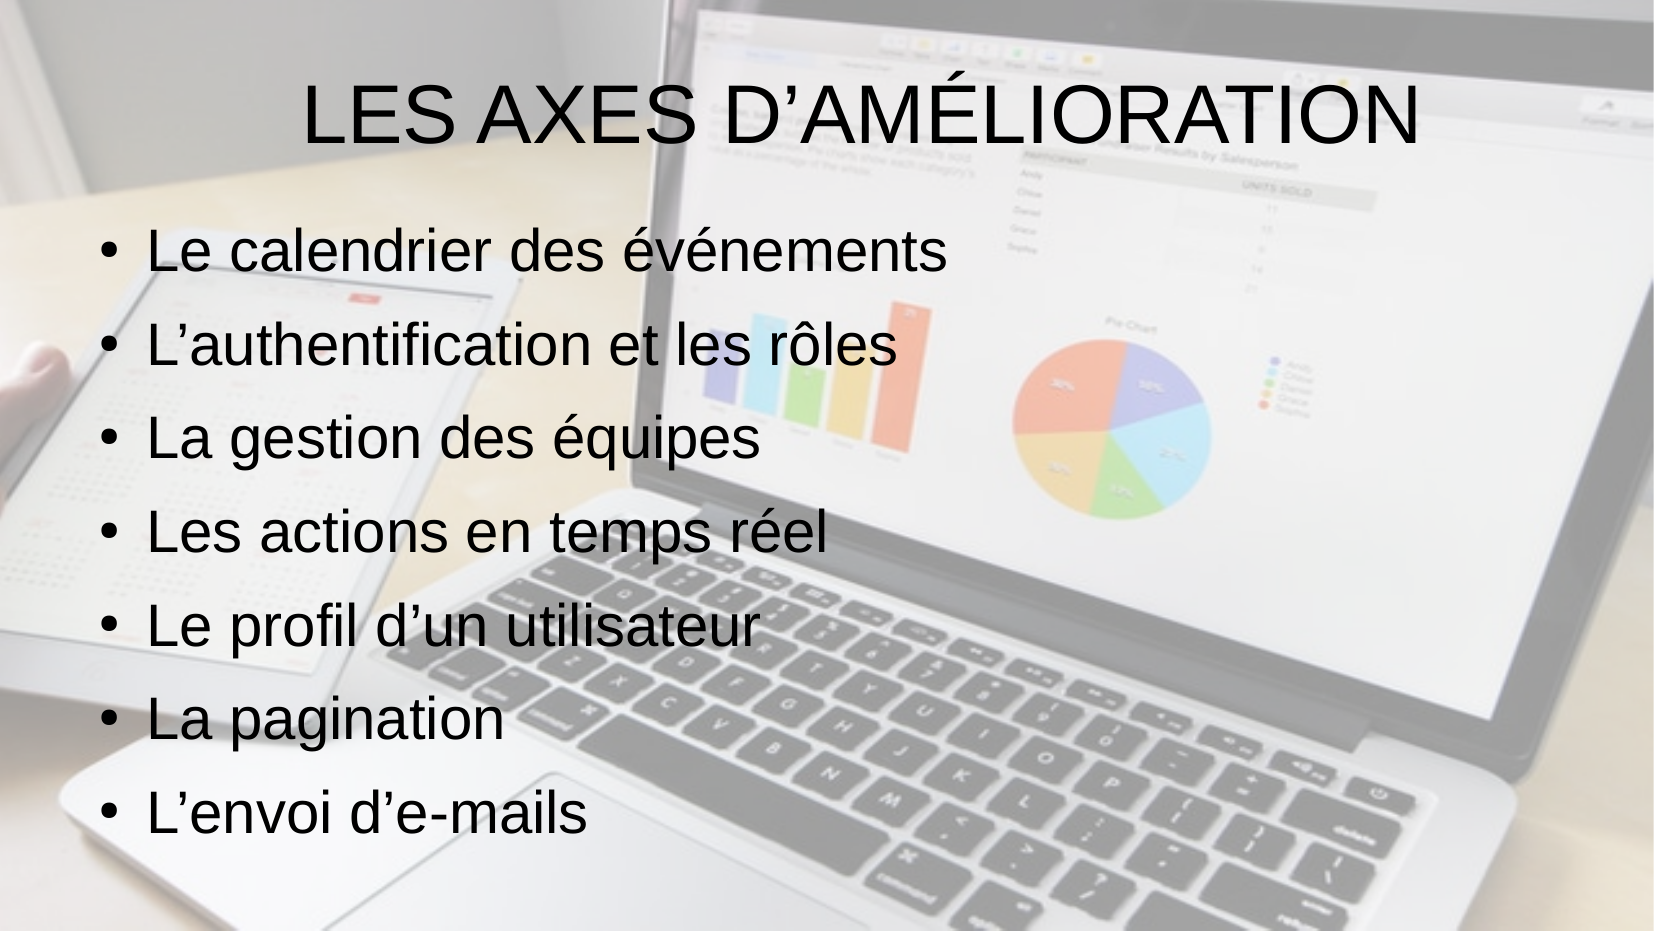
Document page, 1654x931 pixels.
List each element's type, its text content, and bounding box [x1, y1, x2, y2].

list Le calendrier des événements L’authentification et les rôles La gestion des équipes Les actions en temps réel Le profil d’un utilisateur La pagination L’envoi d’e-mails [82, 217, 1583, 851]
title LES AXES D’AMÉLIORATION [82, 37, 1571, 193]
picture [0, 0, 1654, 931]
